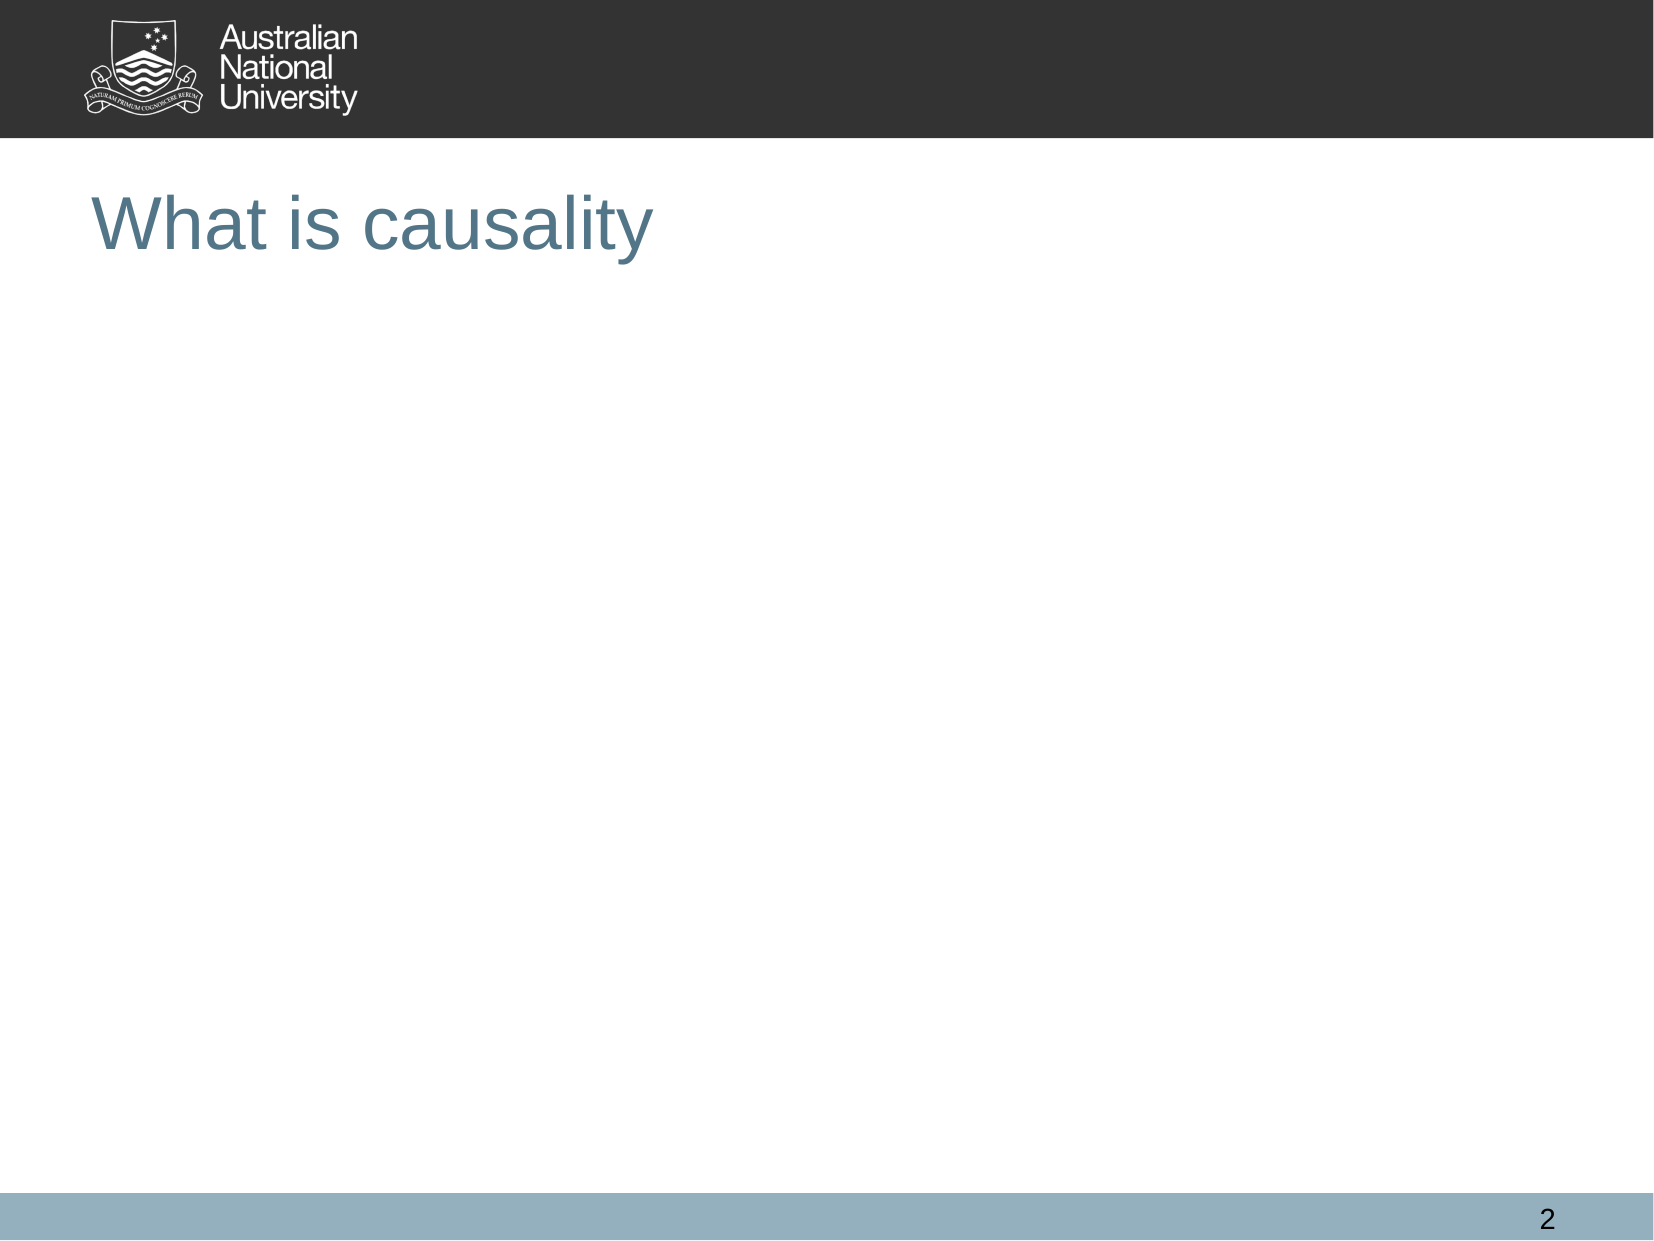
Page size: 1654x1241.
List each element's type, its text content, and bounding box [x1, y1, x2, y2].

slide_number <number> [1464, 1193, 1571, 1233]
title What is causality [76, 125, 1427, 313]
title [84, 138, 1573, 345]
picture [84, 20, 358, 116]
